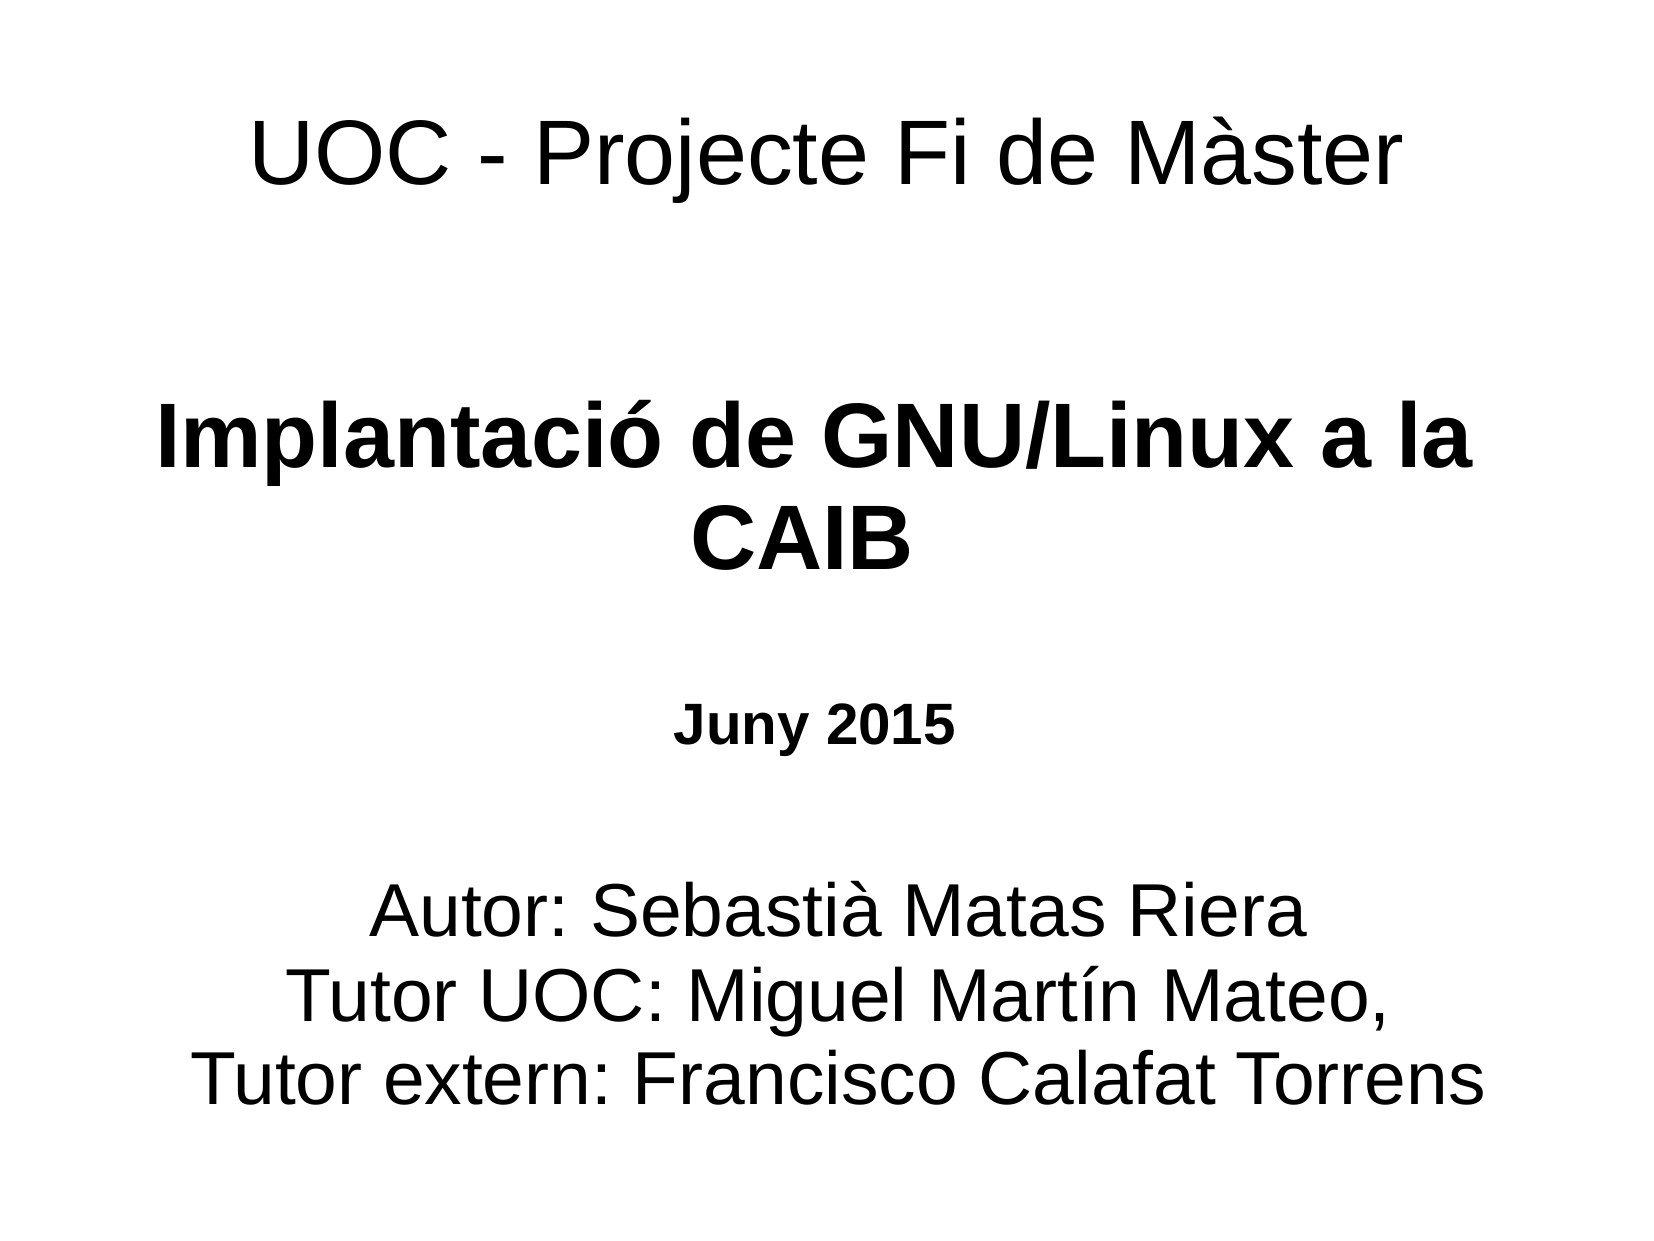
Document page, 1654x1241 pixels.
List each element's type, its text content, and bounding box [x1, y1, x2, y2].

title Autor: Sebastià Matas Riera Tutor UOC: Miguel Martín Mateo, Tutor extern: Francisco Calafat Torrens [94, 868, 1583, 1121]
subtitle Implantació de GNU/Linux a la CAIB Juny 2015 [82, 290, 1548, 851]
title UOC - Projecte Fi de Màster [82, 49, 1571, 257]
